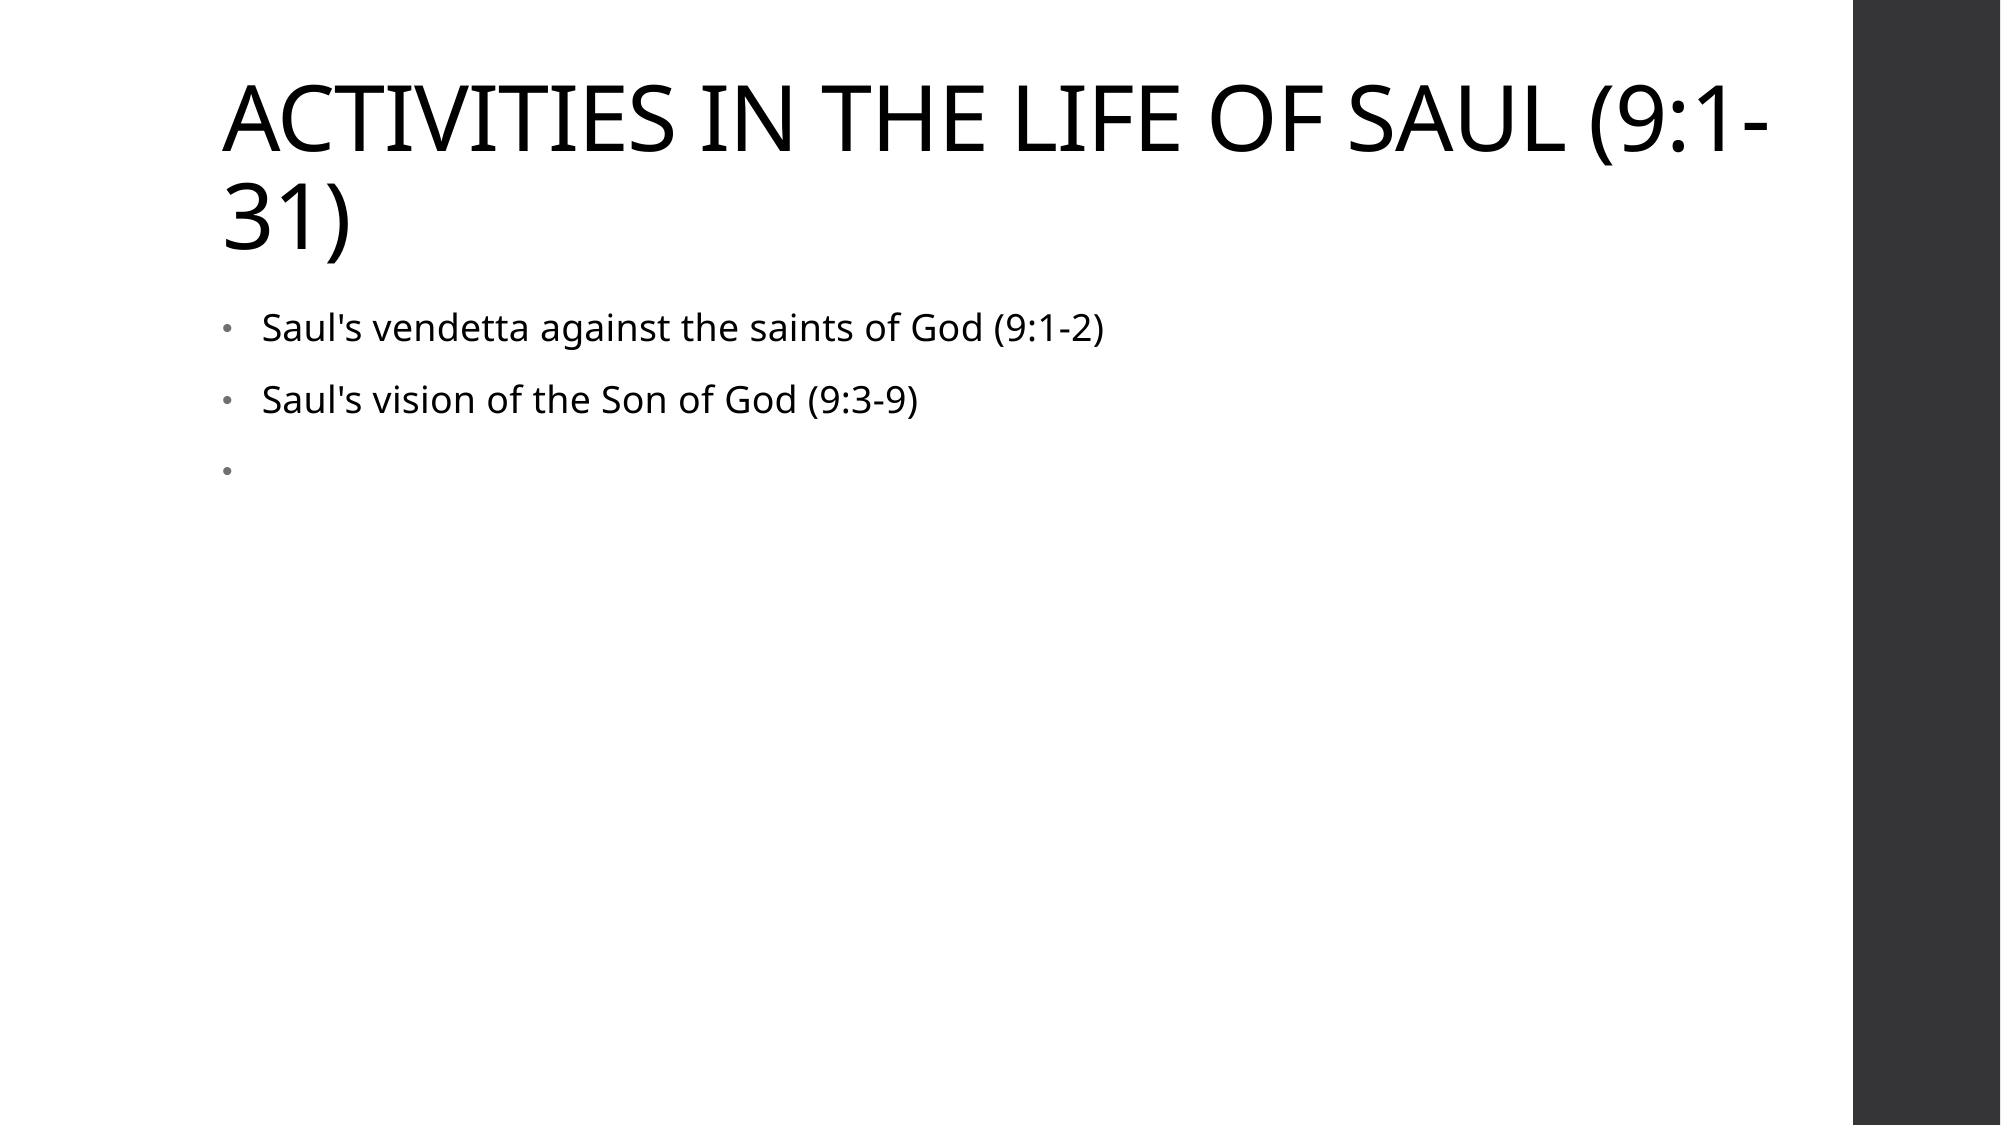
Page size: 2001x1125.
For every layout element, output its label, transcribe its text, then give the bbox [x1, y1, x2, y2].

list Saul's vendetta against the saints of God (9:1-2) Saul's vision of the Son of God (9:3-9) [206, 299, 1617, 1014]
title ACTIVITIES IN THE LIFE OF SAUL (9:1-31) [206, 60, 1797, 278]
